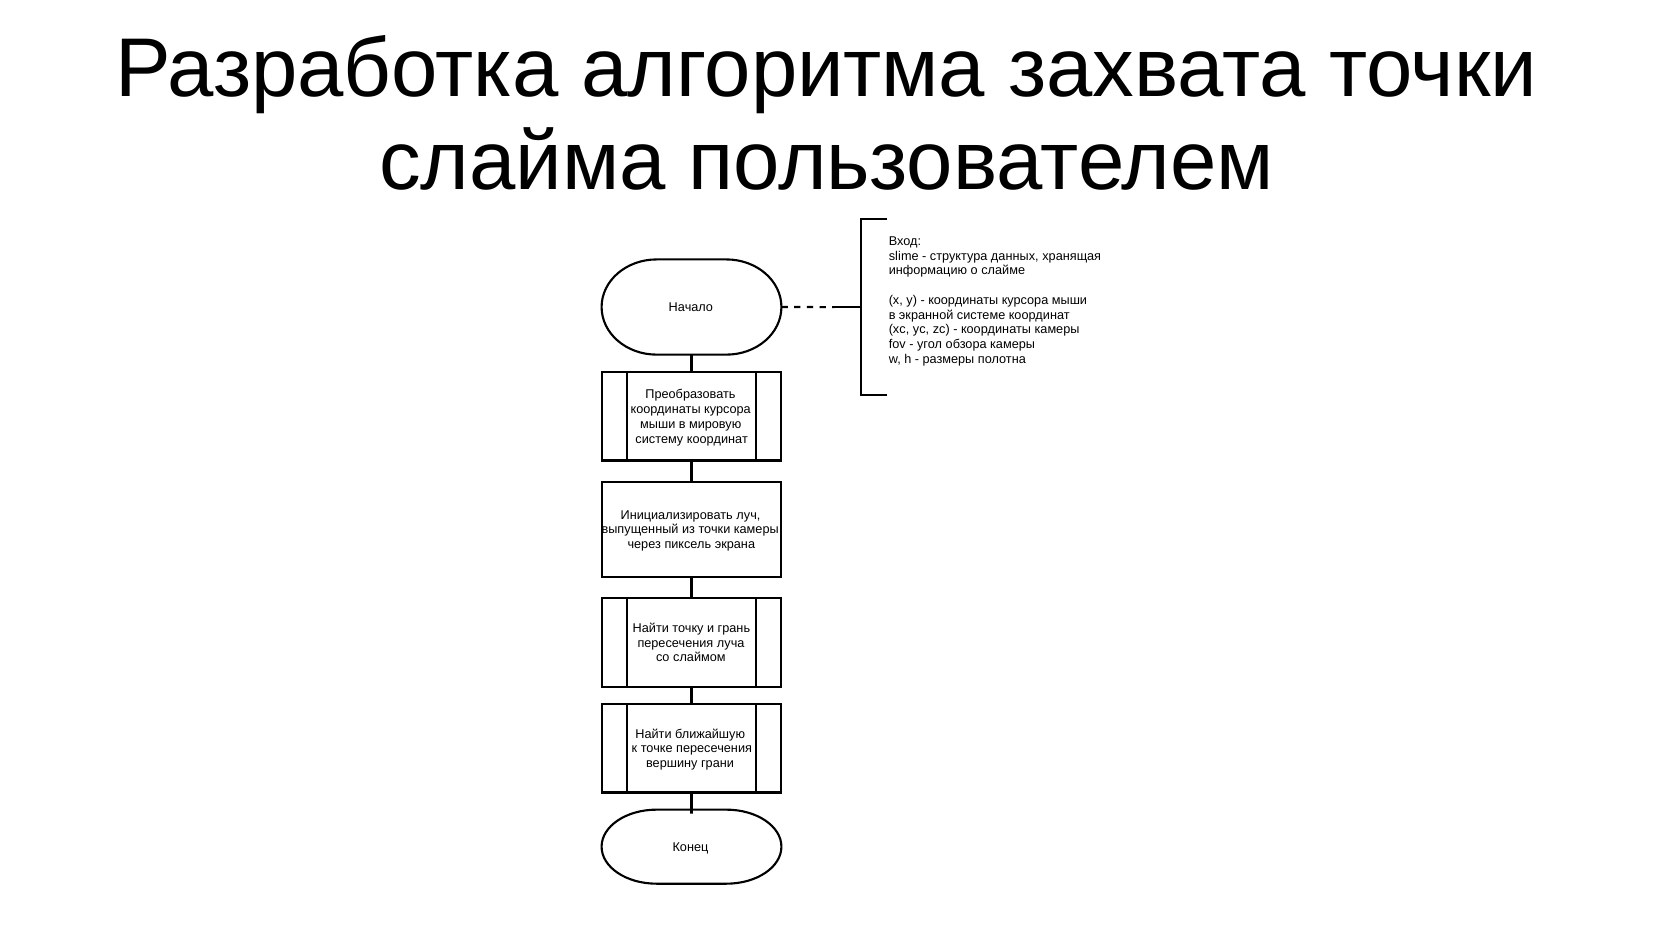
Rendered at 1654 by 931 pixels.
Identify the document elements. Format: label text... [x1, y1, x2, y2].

title Разработка алгоритма захвата точки слайма пользователем [82, 21, 1571, 208]
picture [600, 217, 1101, 886]
